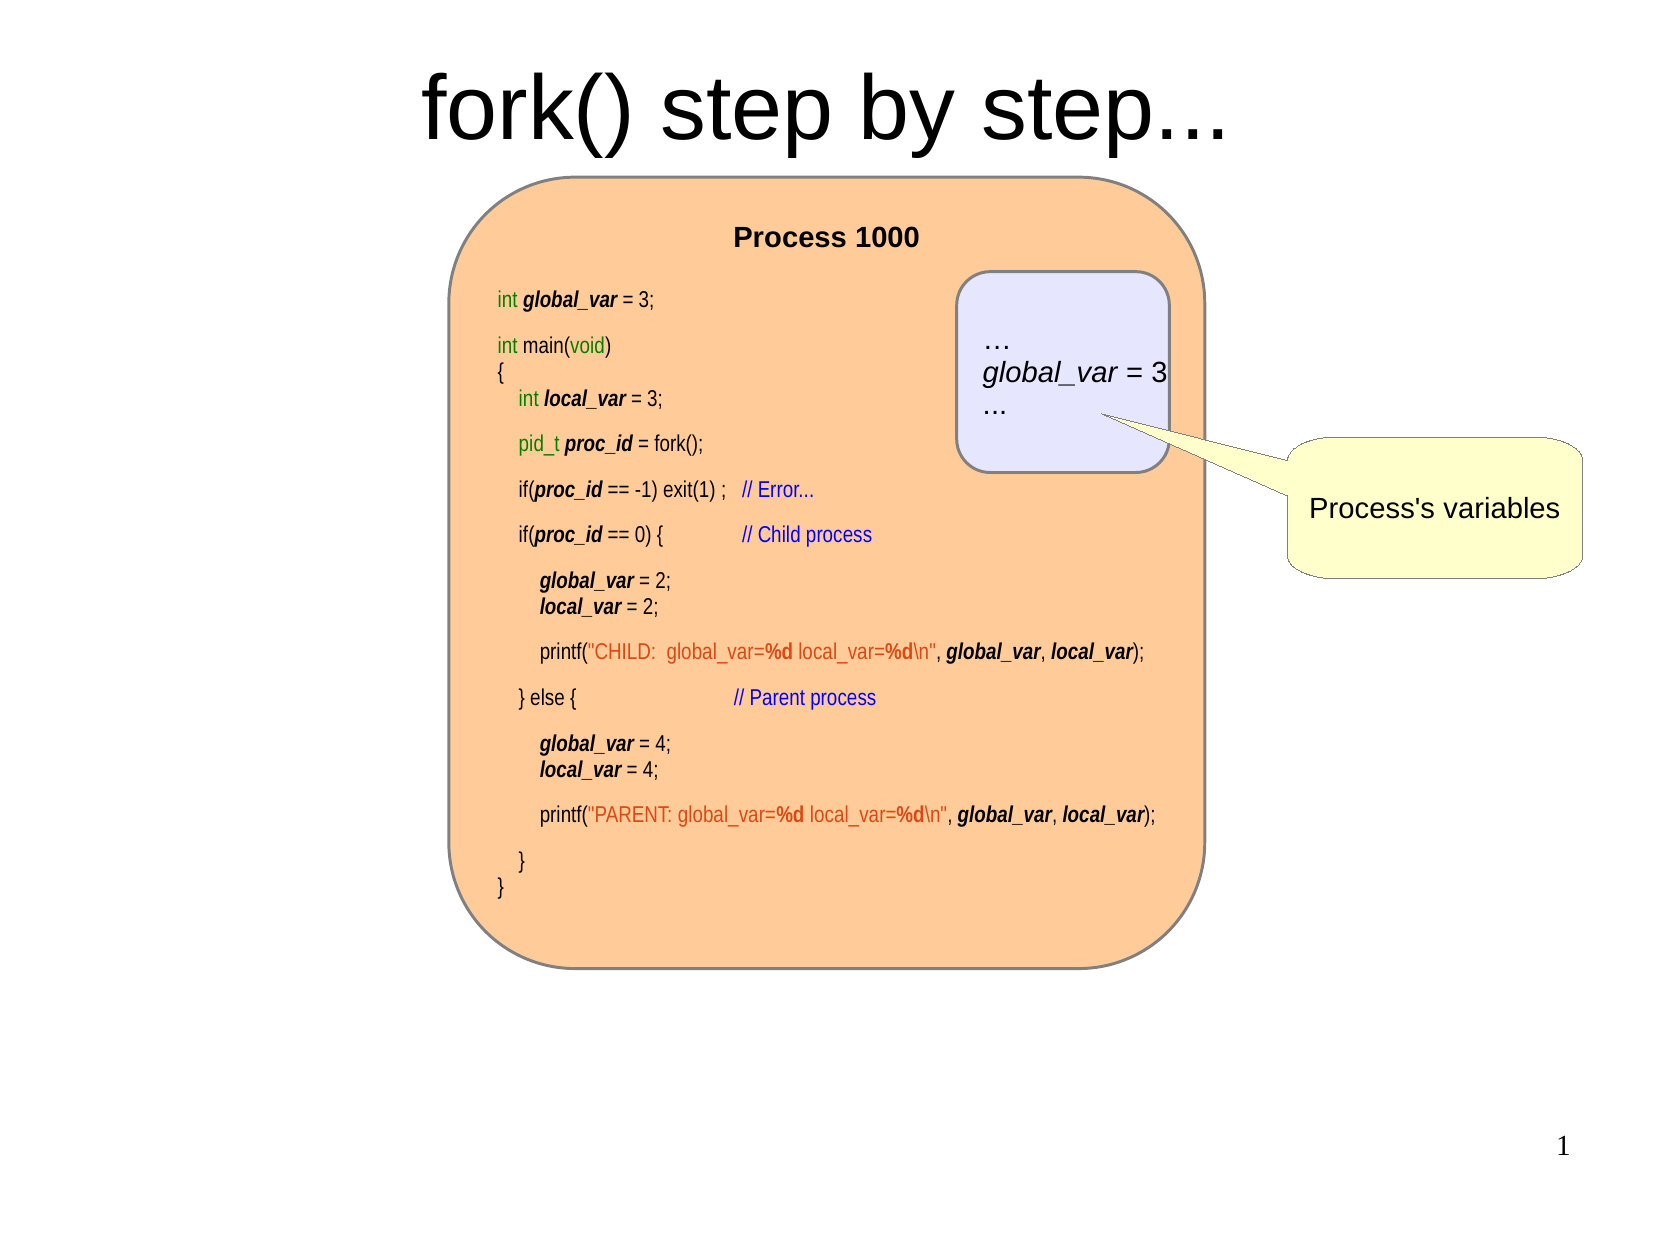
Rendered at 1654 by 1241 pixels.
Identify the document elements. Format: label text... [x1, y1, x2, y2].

title fork() step by step... [82, 49, 1571, 166]
text_box Process's variables [1101, 413, 1583, 579]
text_box [47, 992, 1619, 1193]
text_box Process 1000 int global_var = 3; int main(void) { int local_var = 3; pid_t proc_id = fork(); if(proc_id == -1) exit(1) ; // Error... if(proc_id == 0) { // Child process global_var = 2; local_var = 2; printf("CHILD: global_var=%d local_var=%d\n", global_var, local_var); } else { // Parent process global_var = 4; local_var = 4; printf("PARENT: global_var=%d local_var=%d\n", global_var, local_var); } } [448, 177, 1205, 969]
text_box … global_var = 3 ... [956, 271, 1170, 473]
